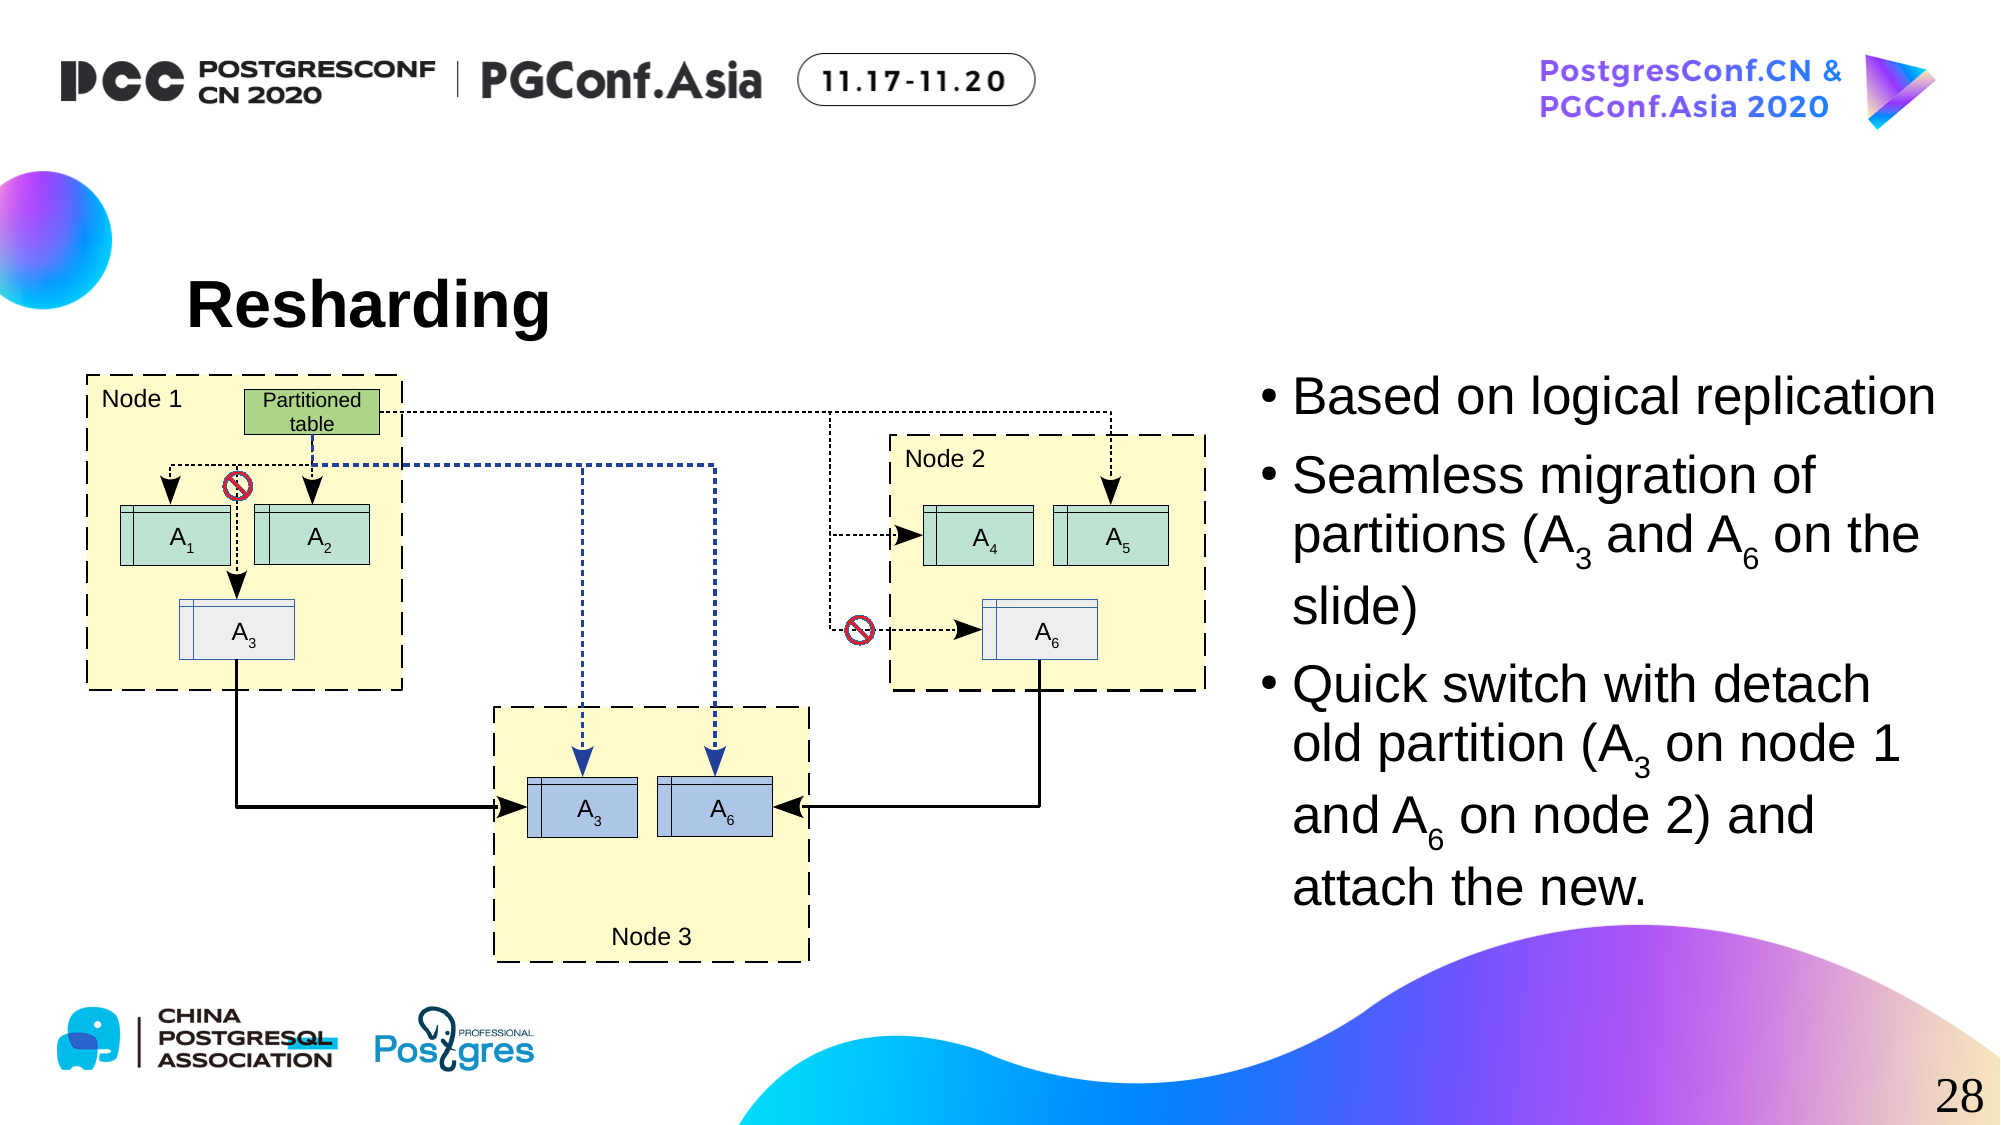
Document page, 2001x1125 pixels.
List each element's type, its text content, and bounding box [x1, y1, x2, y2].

text_box [86, 421, 402, 691]
text_box A1 [120, 505, 230, 565]
text_box Partitioned table [244, 389, 380, 435]
text_box Node 3 [494, 913, 810, 959]
text_box Based on logical replication Seamless migration of partitions (A3 and A6 on the slide) Quick switch with detach old partition (A3 on node 1 and A6 on node 2) and attach the new. [1245, 359, 1966, 930]
text_box [494, 706, 810, 913]
text_box Node 2 [890, 434, 1206, 480]
text_box A3 [528, 777, 638, 837]
text_box [494, 959, 810, 963]
text_box <номер> [1883, 1054, 2000, 1125]
text_box Node 1 [86, 375, 402, 421]
text_box A6 [982, 600, 1097, 660]
text_box A2 [255, 505, 370, 565]
text_box [844, 615, 875, 646]
text_box [890, 480, 1206, 691]
text_box A5 [1053, 505, 1168, 565]
text_box A6 [658, 777, 773, 837]
text_box A4 [923, 505, 1033, 565]
text_box Resharding [171, 237, 1850, 349]
text_box A3 [179, 600, 294, 659]
picture [0, 0, 2001, 1125]
